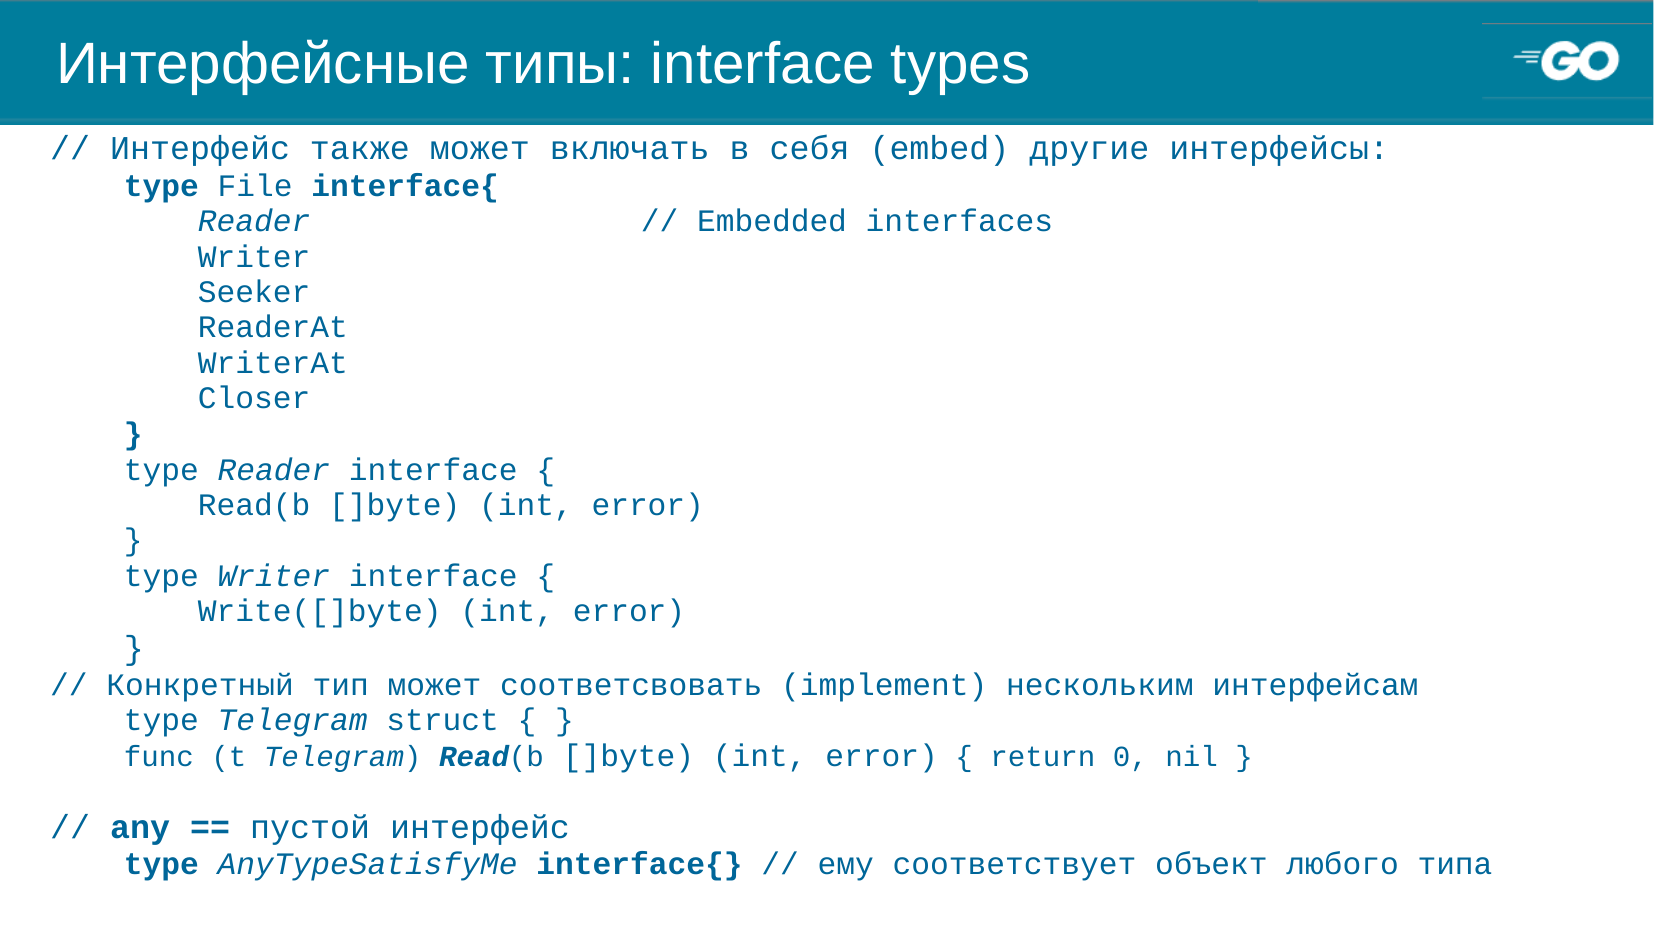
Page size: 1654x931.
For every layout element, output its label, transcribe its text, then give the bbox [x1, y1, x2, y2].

picture [1542, 41, 1619, 81]
text_box Интерфейсные типы: interface types [41, 23, 1495, 104]
text_box // Интерфейс также может включать в себя (embed) другие интерфейсы: type File interface{ Reader // Embedded interfaces Writer Seeker ReaderAt WriterAt Closer } type Reader interface { Read(b []byte) (int, error) } type Writer interface { Write([]byte) (int, error) } // Конкретный тип может соответсвовать (implement) нескольким интерфейсам type Telegram struct { } func (t Telegram) Read(b []byte) (int, error) { return 0, nil } // any == пустой интерфейс type AnyTypeSatisfyMe interface{} // ему соответствует объект любого типа [35, 124, 1619, 892]
